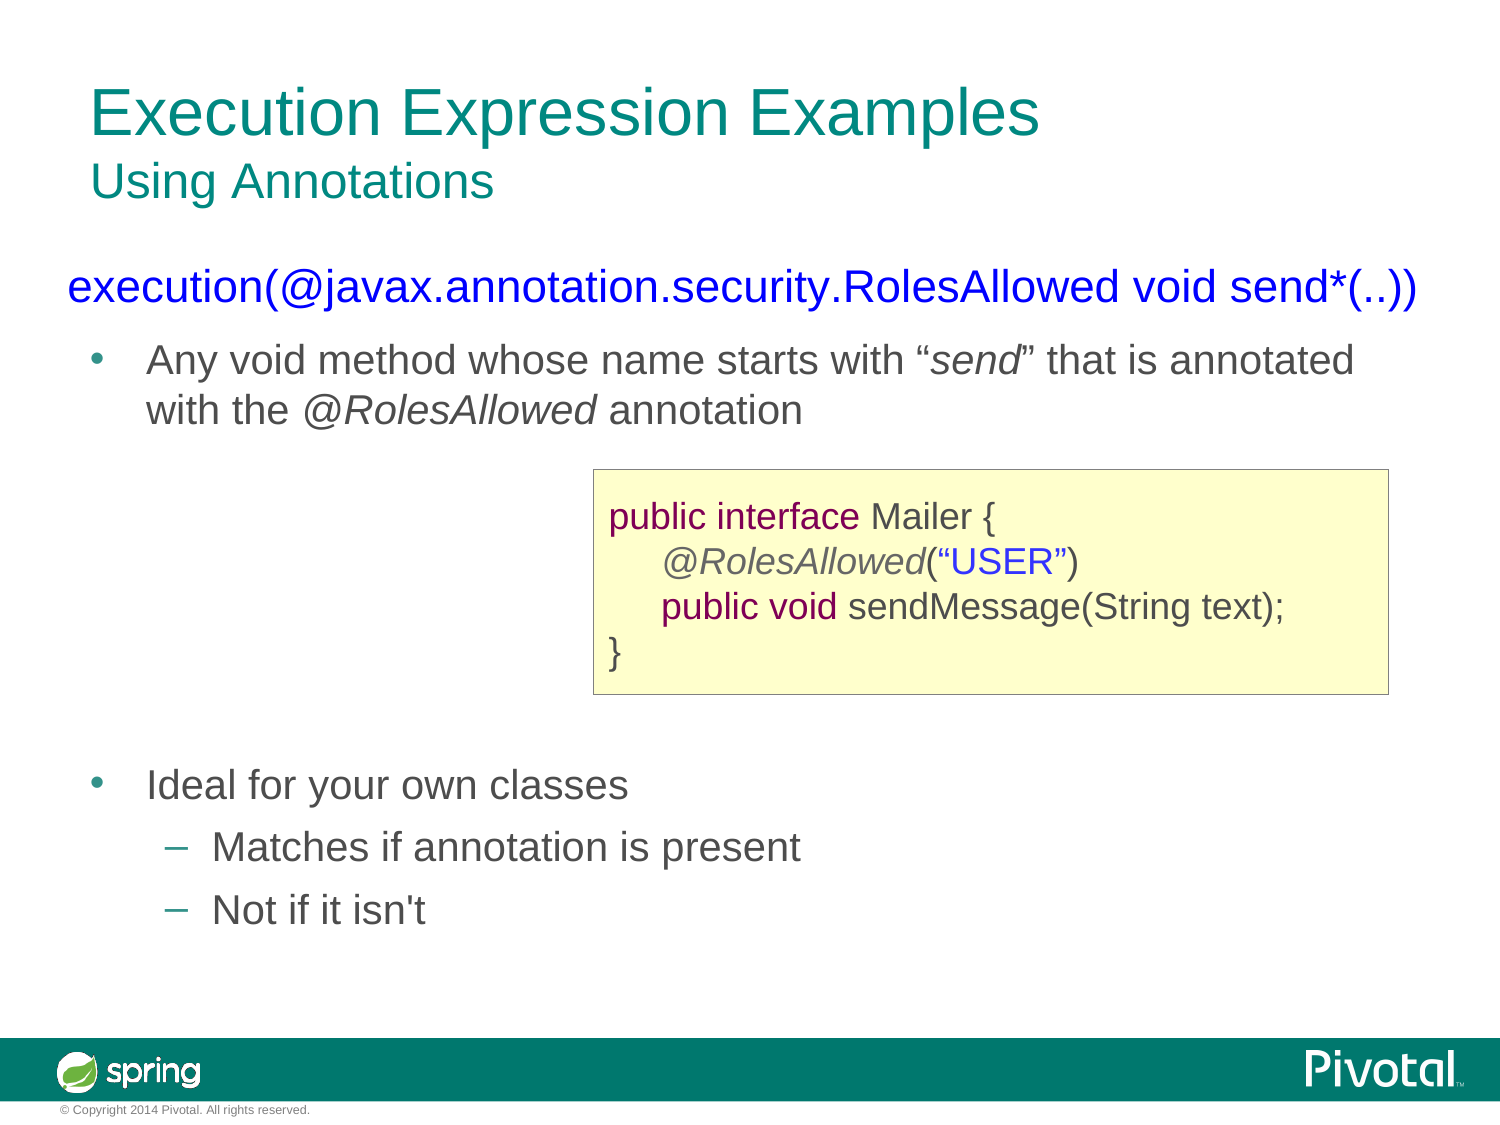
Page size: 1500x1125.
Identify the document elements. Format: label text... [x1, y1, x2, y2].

list Any void method whose name starts with “send” that is annotated with the @RolesAllowed annotation Ideal for your own classes Matches if annotation is present Not if it isn't [75, 335, 1426, 941]
text_box public interface Mailer { @RolesAllowed(“USER”) public void sendMessage(String text); } [593, 469, 1389, 695]
picture [32, 1041, 210, 1103]
picture [1306, 1050, 1464, 1087]
list execution(@javax.annotation.security.RolesAllowed void send*(..)) [52, 249, 1448, 335]
title Execution Expression Examples Using Annotations [75, 45, 1426, 233]
